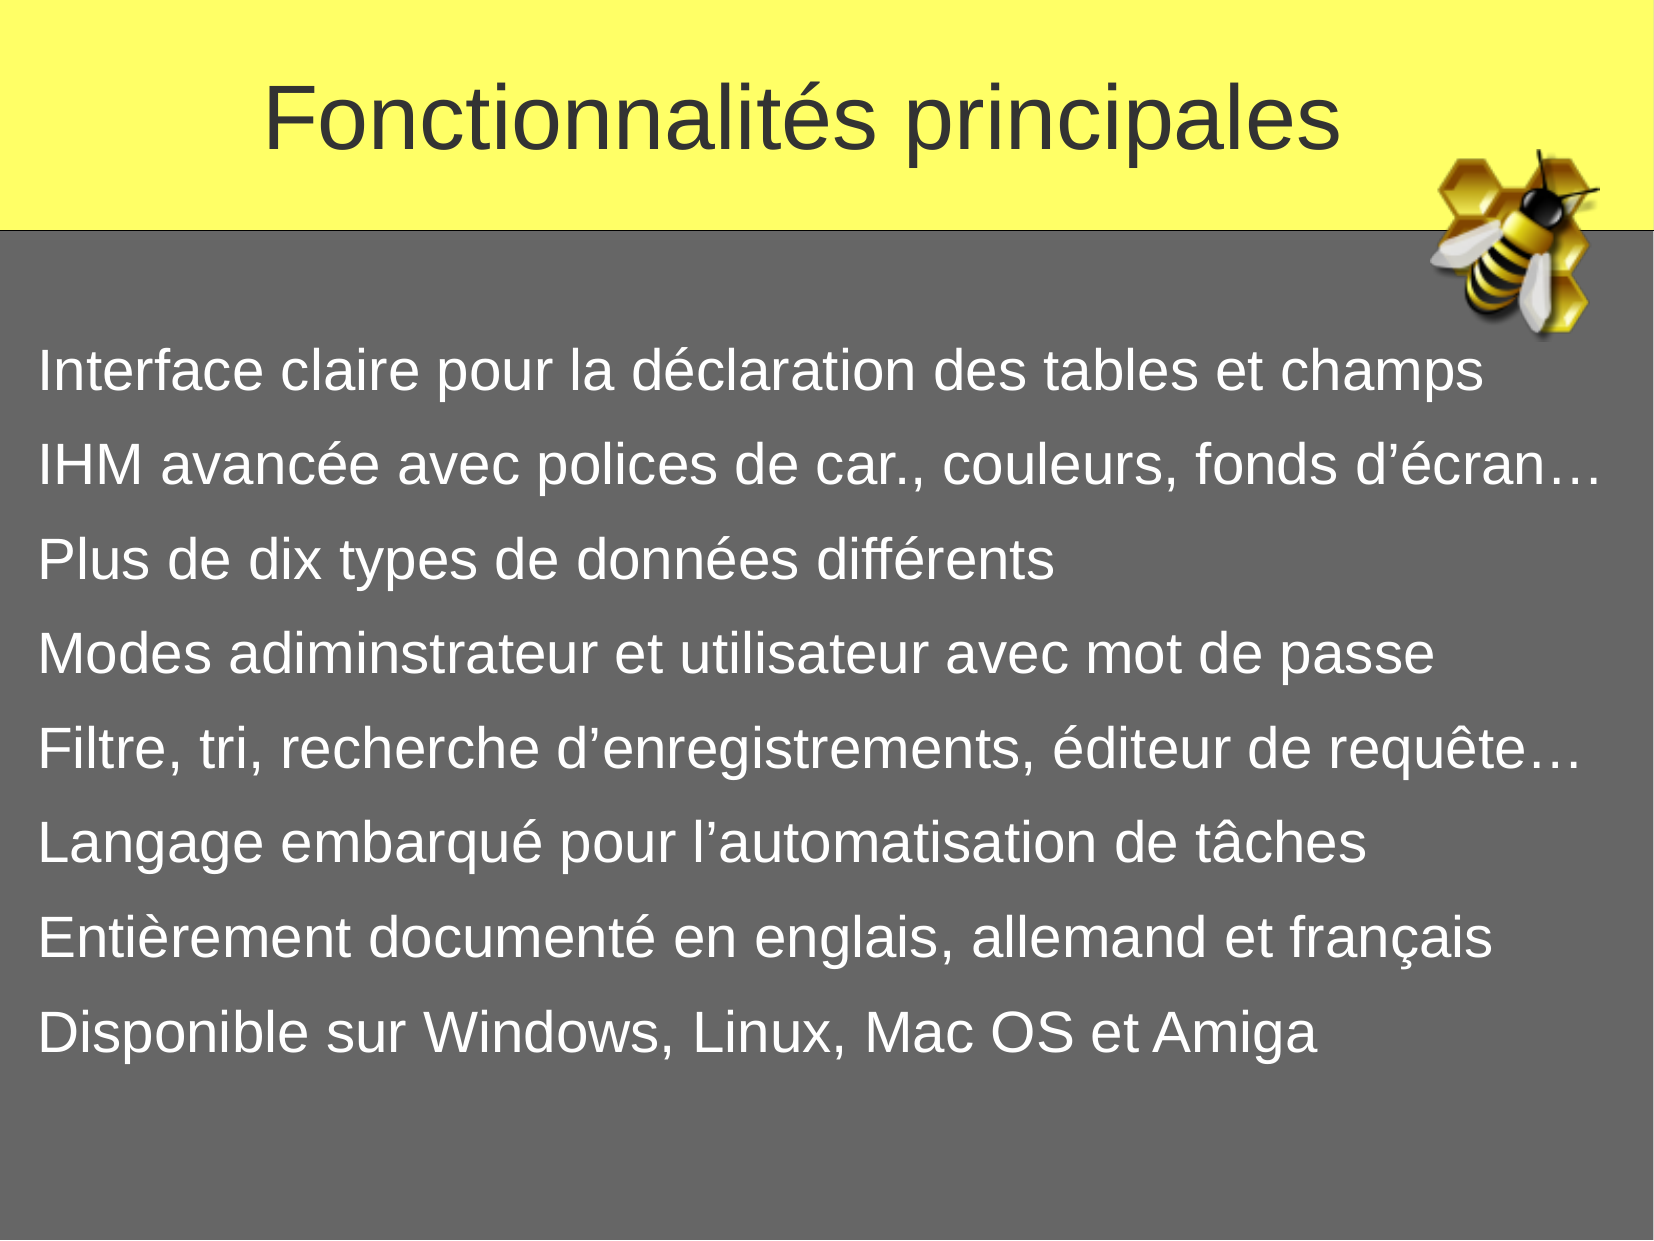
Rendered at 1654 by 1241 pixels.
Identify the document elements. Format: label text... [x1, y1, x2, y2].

list Interface claire pour la déclaration des tables et champs IHM avancée avec polices de car., couleurs, fonds d’écran… Plus de dix types de données différents Modes adiminstrateur et utilisateur avec mot de passe Filtre, tri, recherche d’enregistrements, éditeur de requête… Langage embarqué pour l’automatisation de tâches Entièrement documenté en englais, allemand et français Disponible sur Windows, Linux, Mac OS et Amiga [37, 337, 1613, 1238]
title Fonctionnalités principales [59, 13, 1548, 222]
picture [1430, 149, 1600, 337]
